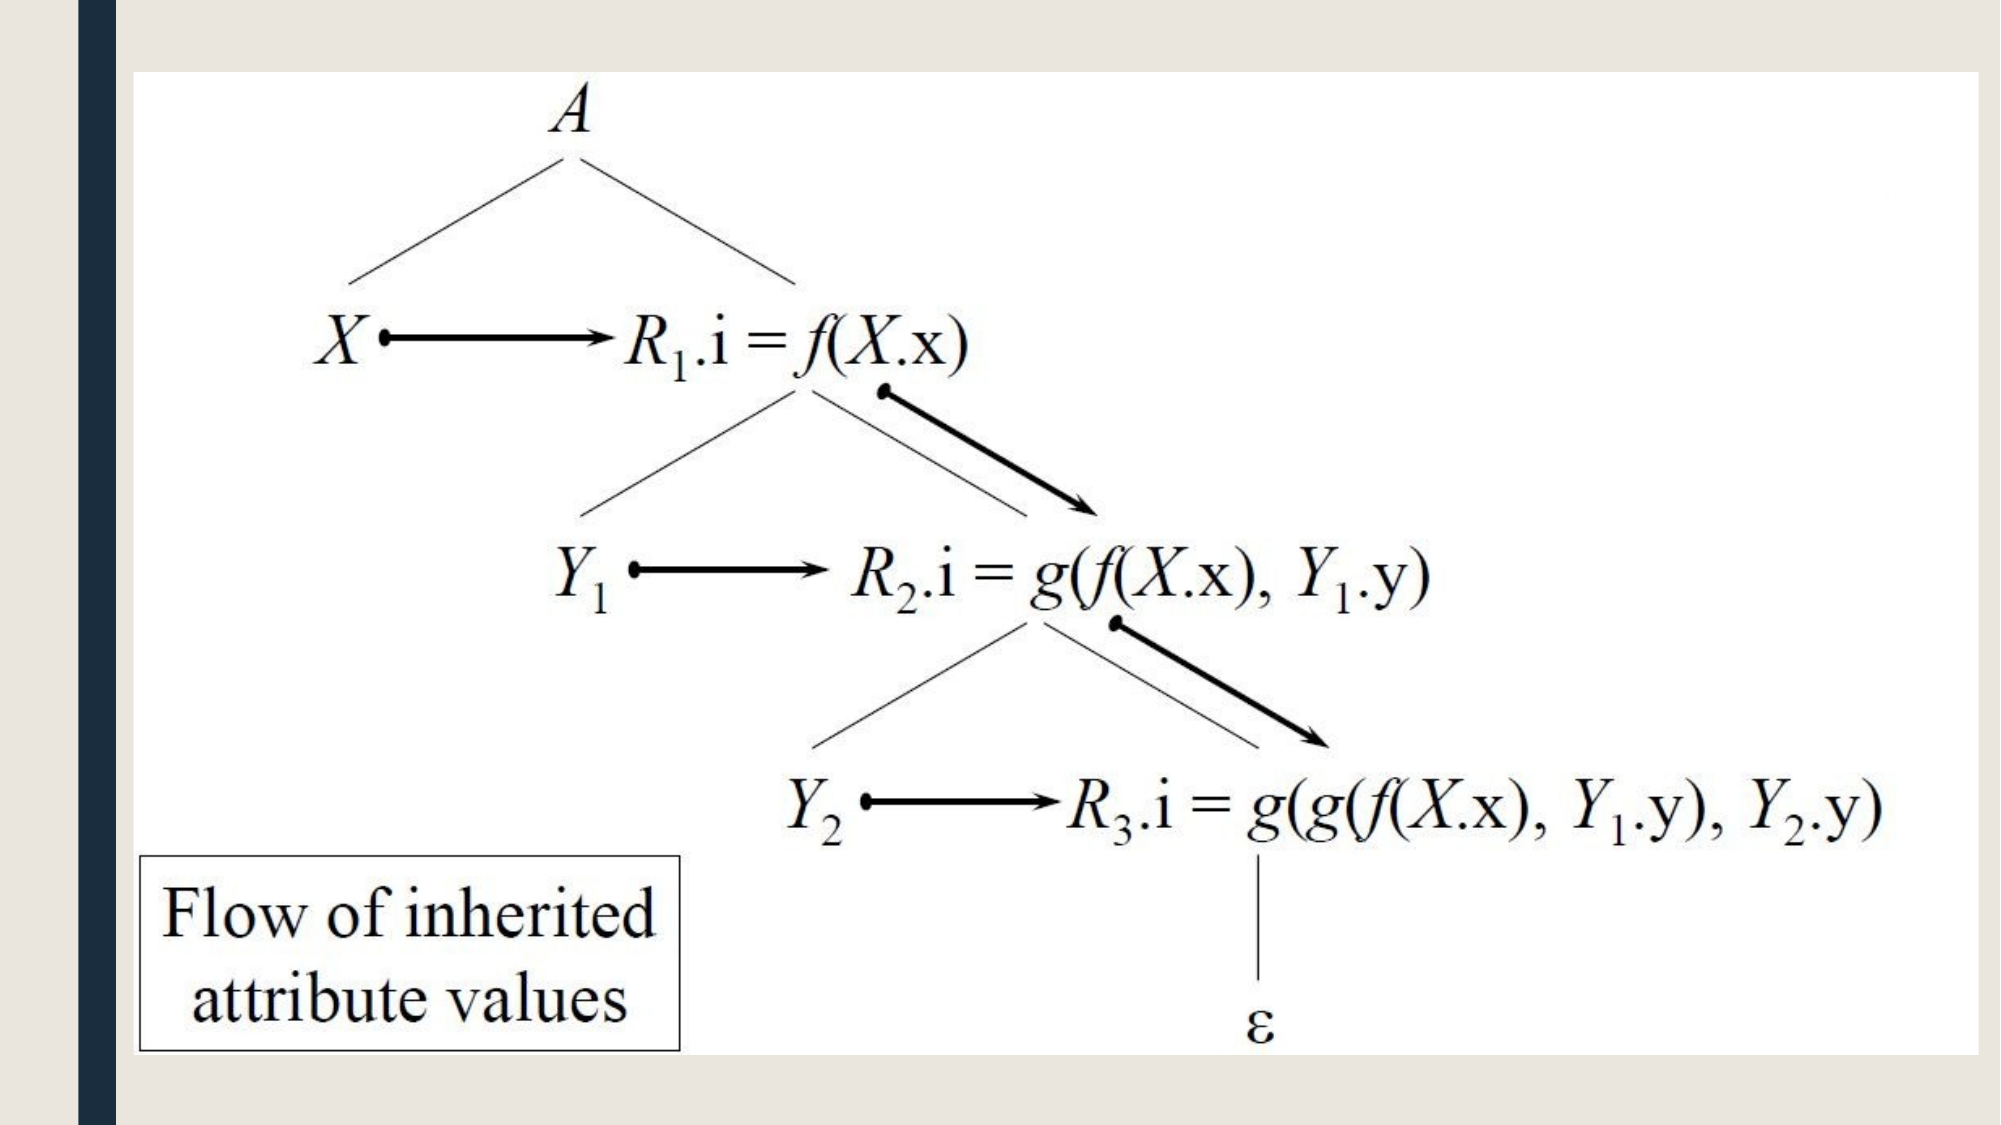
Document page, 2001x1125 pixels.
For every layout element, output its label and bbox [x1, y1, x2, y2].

text_box [133, 72, 1979, 1055]
